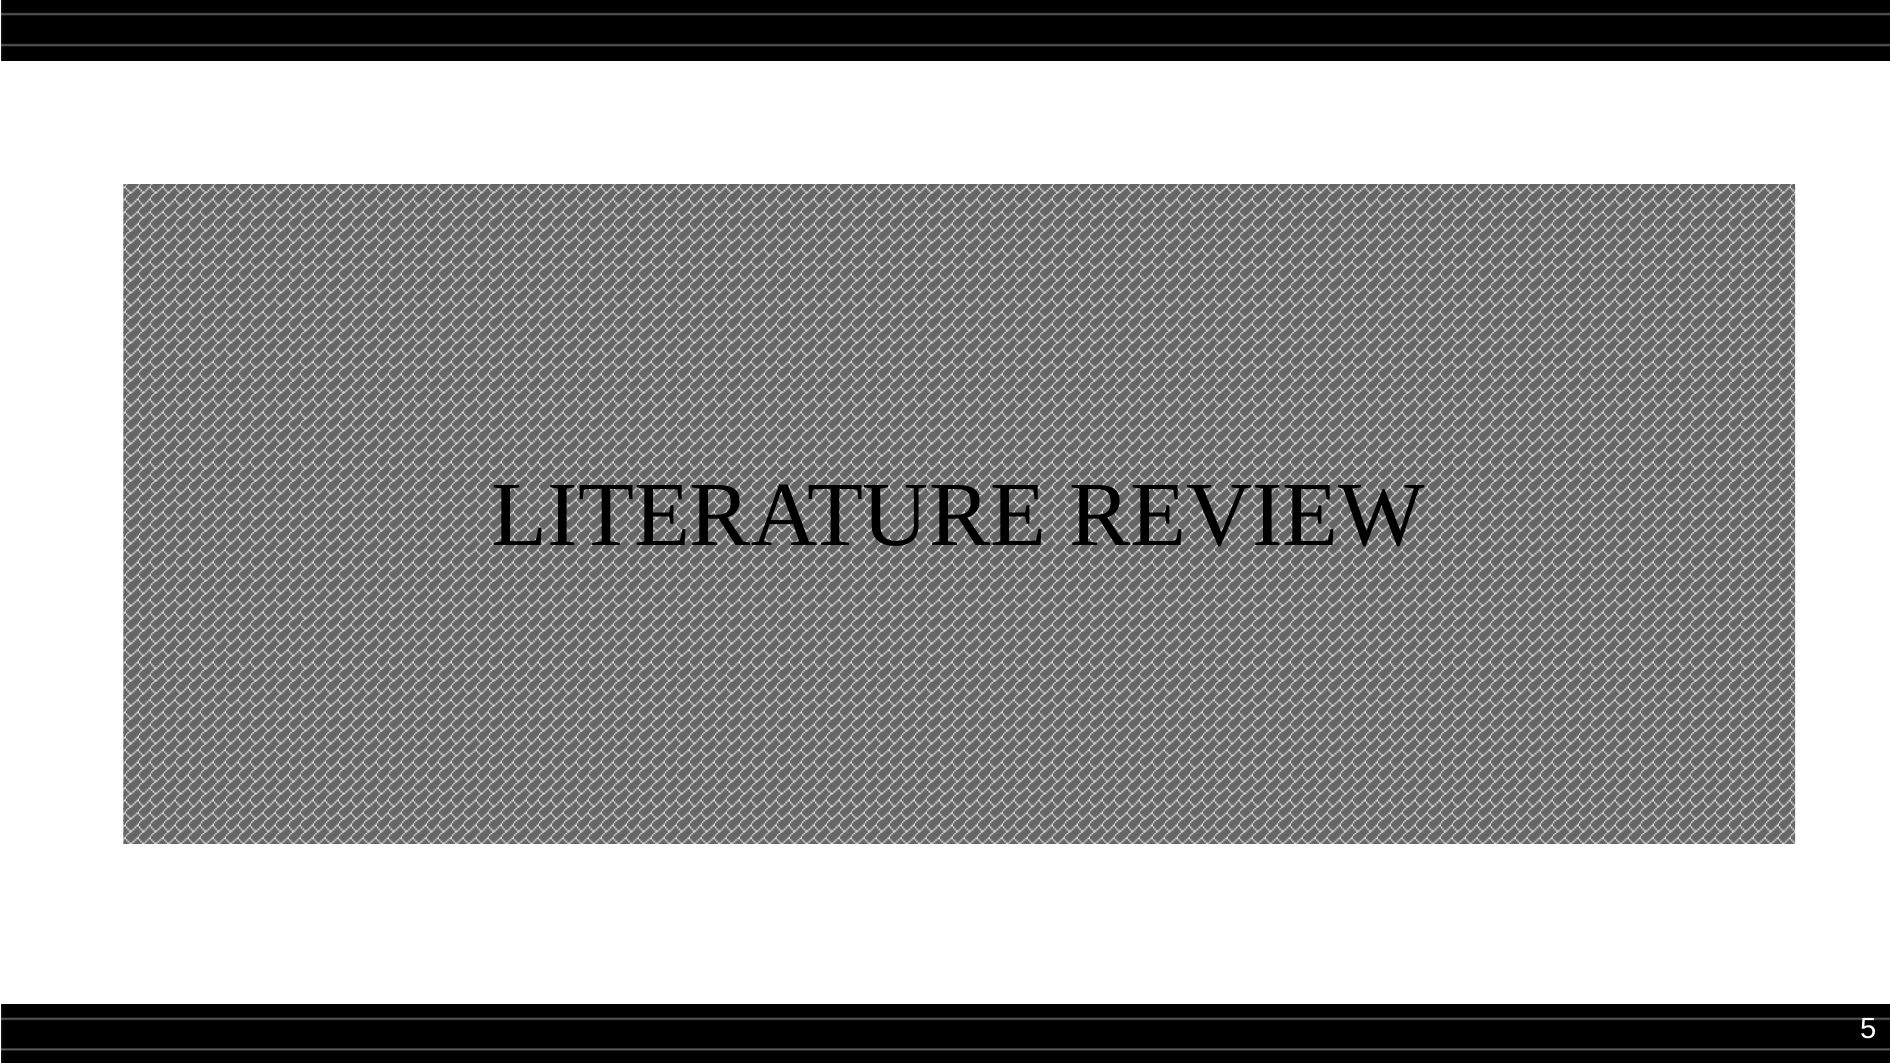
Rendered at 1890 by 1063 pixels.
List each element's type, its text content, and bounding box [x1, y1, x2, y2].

subtitle LITERATURE REVIEW [123, 184, 1796, 844]
picture [1, 0, 1890, 61]
picture [1, 1004, 1890, 1063]
